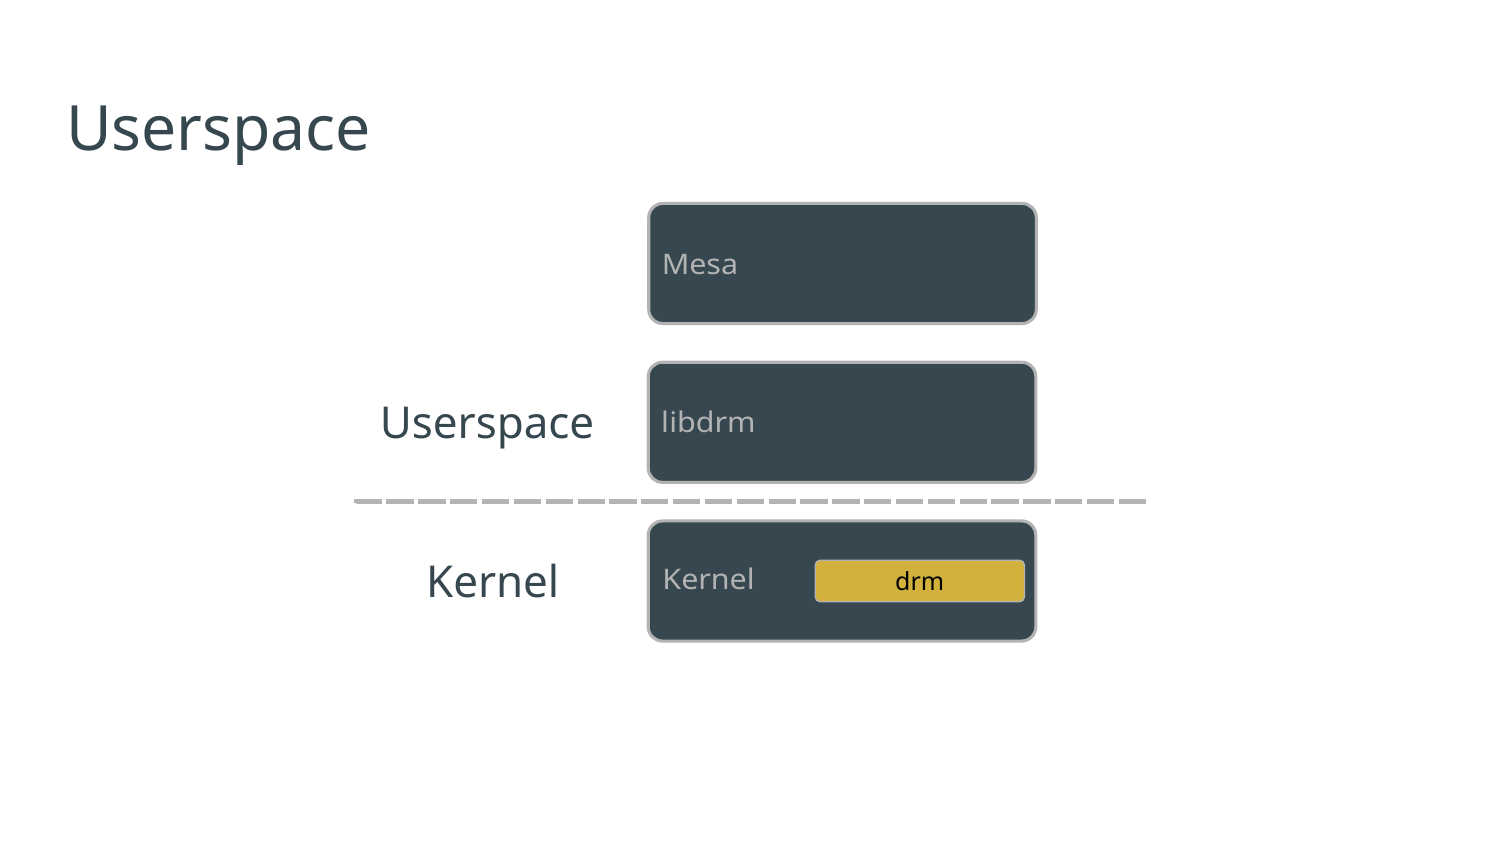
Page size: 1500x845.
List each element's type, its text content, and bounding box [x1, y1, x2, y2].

title Userspace [51, 72, 1449, 167]
picture [0, 201, 1500, 643]
